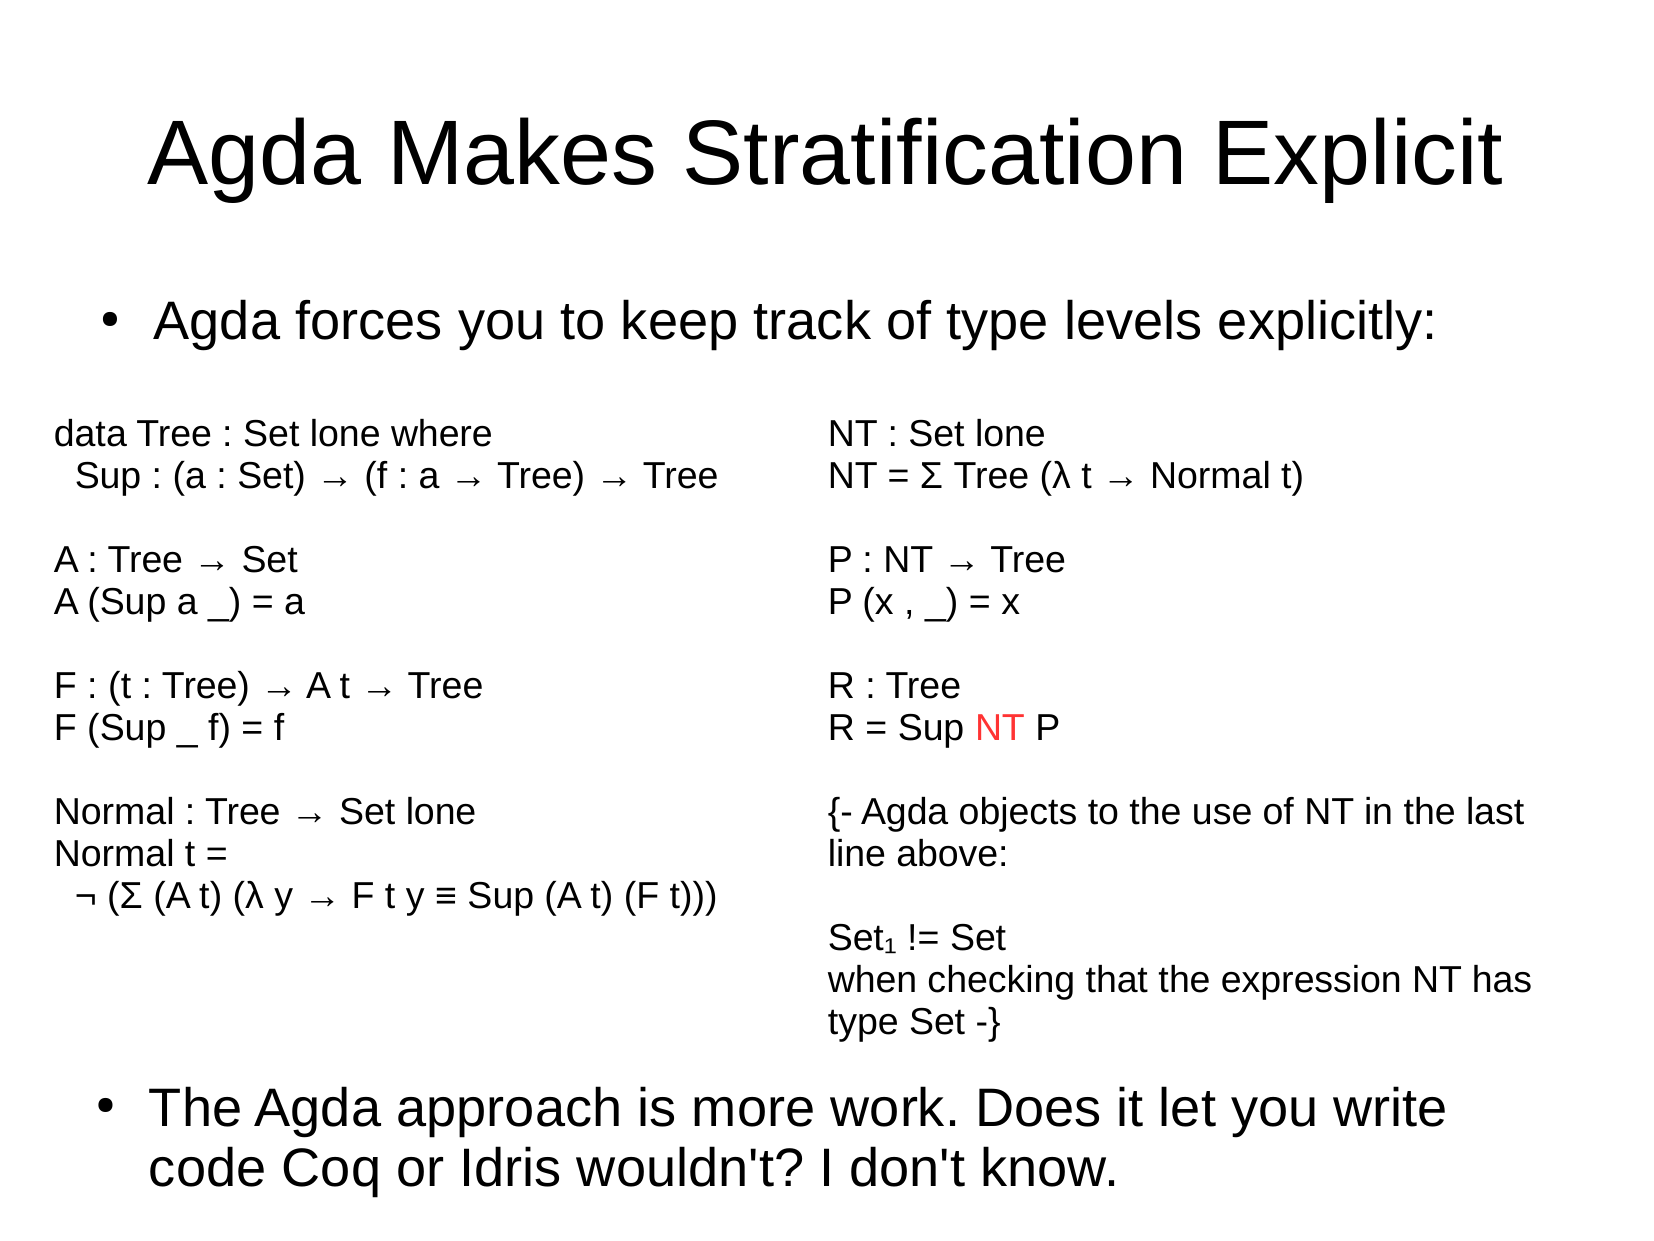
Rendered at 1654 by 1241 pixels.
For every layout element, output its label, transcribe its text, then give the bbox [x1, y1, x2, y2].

list Agda forces you to keep track of type levels explicitly: [82, 290, 1576, 361]
list The Agda approach is more work. Does it let you write code Coq or Idris wouldn't? I don't know. [78, 1076, 1555, 1227]
text_box data Tree : Set lone where Sup : (a : Set) → (f : a → Tree) → Tree A : Tree → Set A (Sup a _) = a F : (t : Tree) → A t → Tree F (Sup _ f) = f Normal : Tree → Set lone Normal t = ¬ (Σ (A t) (λ y → F t y ≡ Sup (A t) (F t))) [39, 405, 781, 1081]
title Agda Makes Stratification Explicit [82, 49, 1571, 257]
text_box NT : Set lone NT = Σ Tree (λ t → Normal t) P : NT → Tree P (x , _) = x R : Tree R = Sup NT P {- Agda objects to the use of NT in the last line above: Set₁ != Set when checking that the expression NT has type Set -} [813, 405, 1602, 1093]
